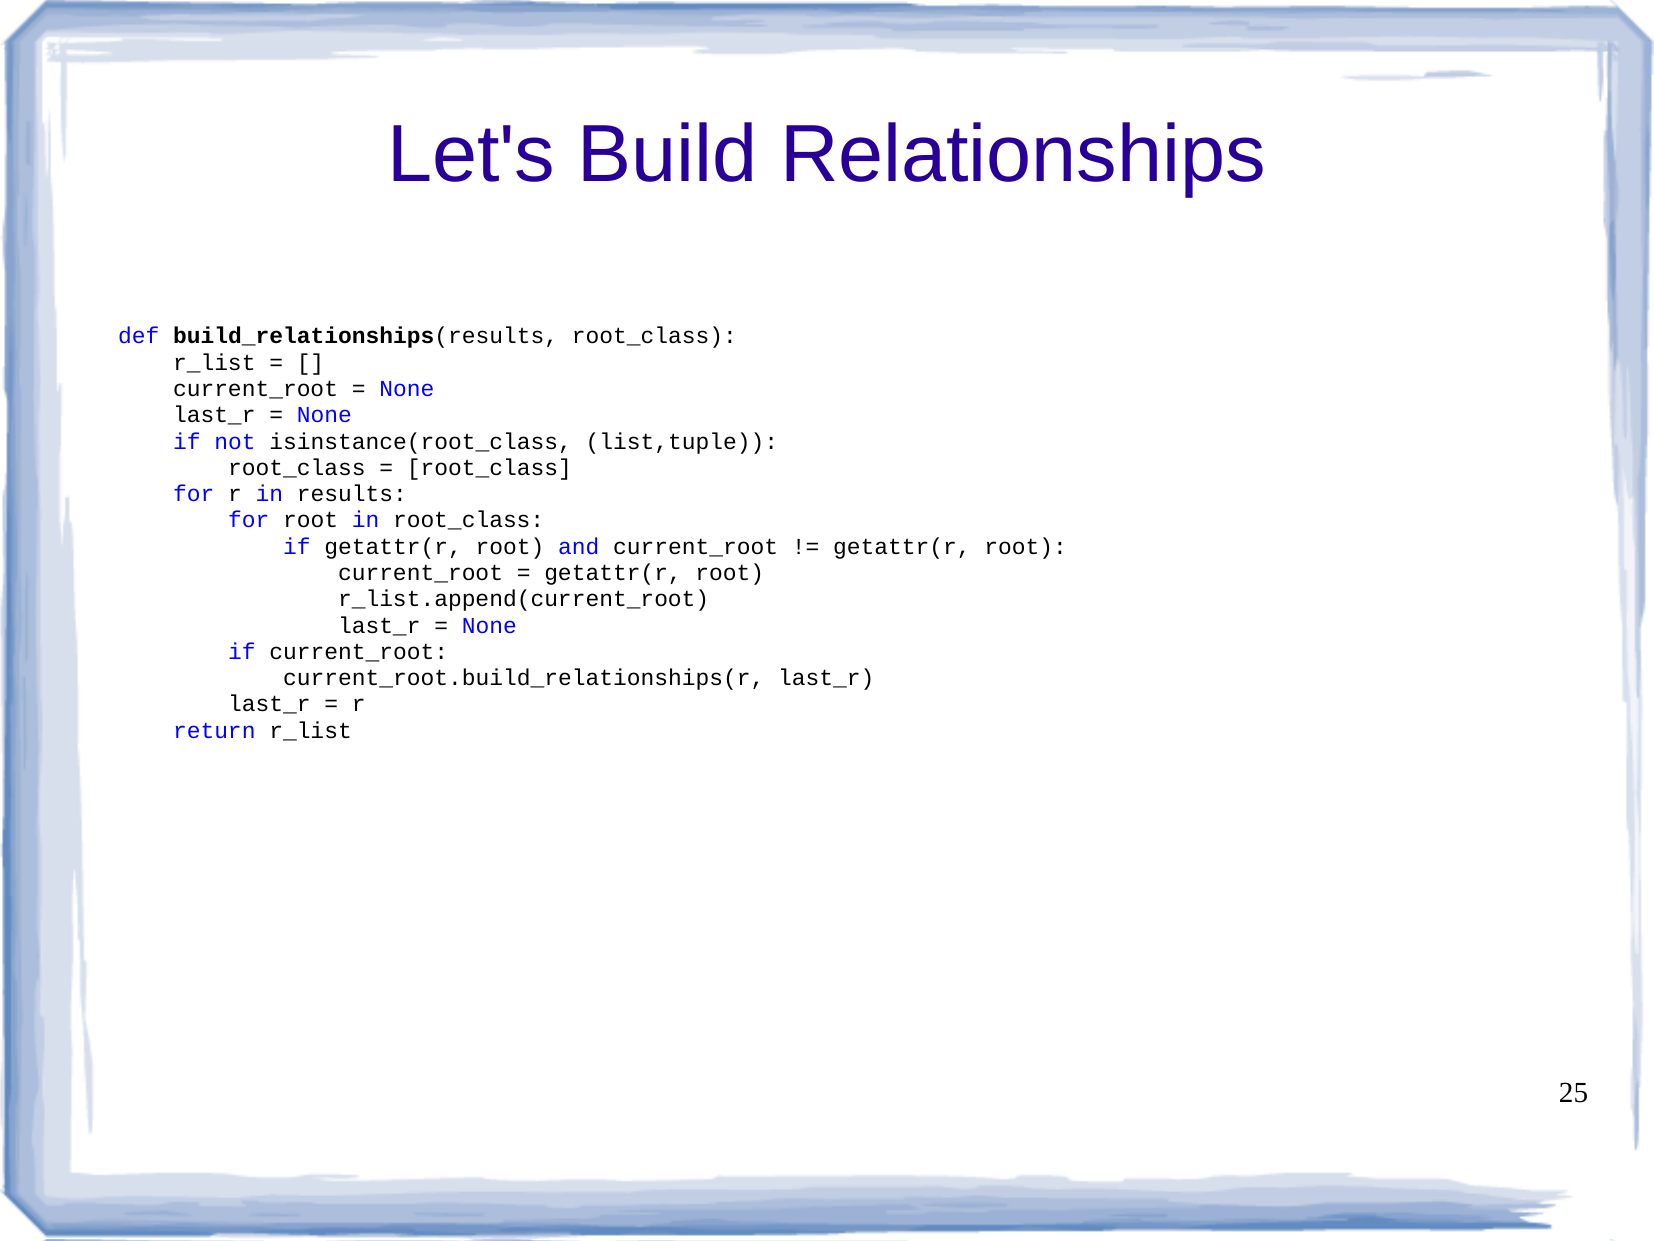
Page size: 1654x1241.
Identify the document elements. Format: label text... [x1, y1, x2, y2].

list def build_relationships(results, root_class): r_list = [] current_root = None last_r = None if not isinstance(root_class, (list,tuple)): root_class = [root_class] for r in results: for root in root_class: if getattr(r, root) and current_root != getattr(r, root): current_root = getattr(r, root) r_list.append(current_root) last_r = None if current_root: current_root.build_relationships(r, last_r) last_r = r return r_list [118, 324, 1571, 1045]
title Let's Build Relationships [82, 49, 1571, 257]
picture [0, 0, 1654, 1241]
